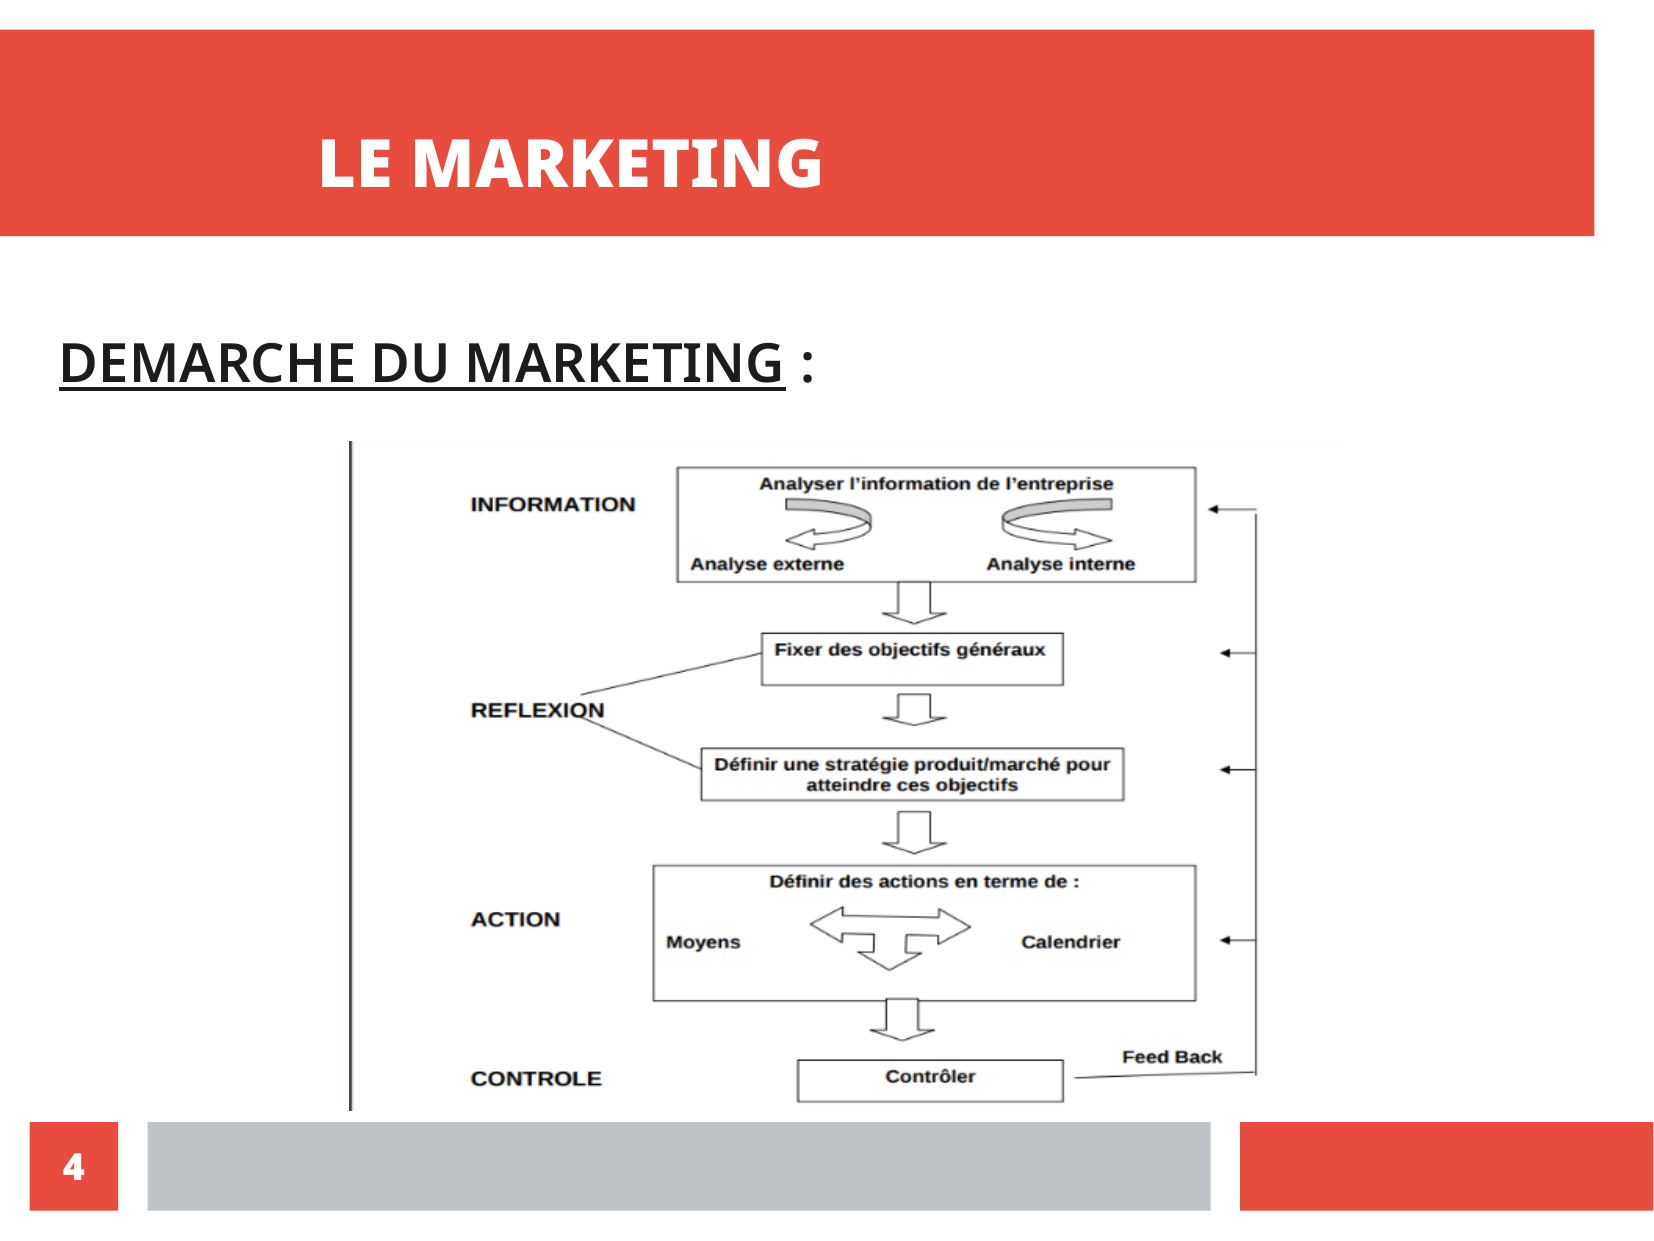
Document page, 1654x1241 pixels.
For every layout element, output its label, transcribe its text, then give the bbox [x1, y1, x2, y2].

picture [349, 441, 1343, 1111]
list DEMARCHE DU MARKETING : [59, 324, 1565, 1093]
title LE MARKETING [59, 59, 1595, 207]
